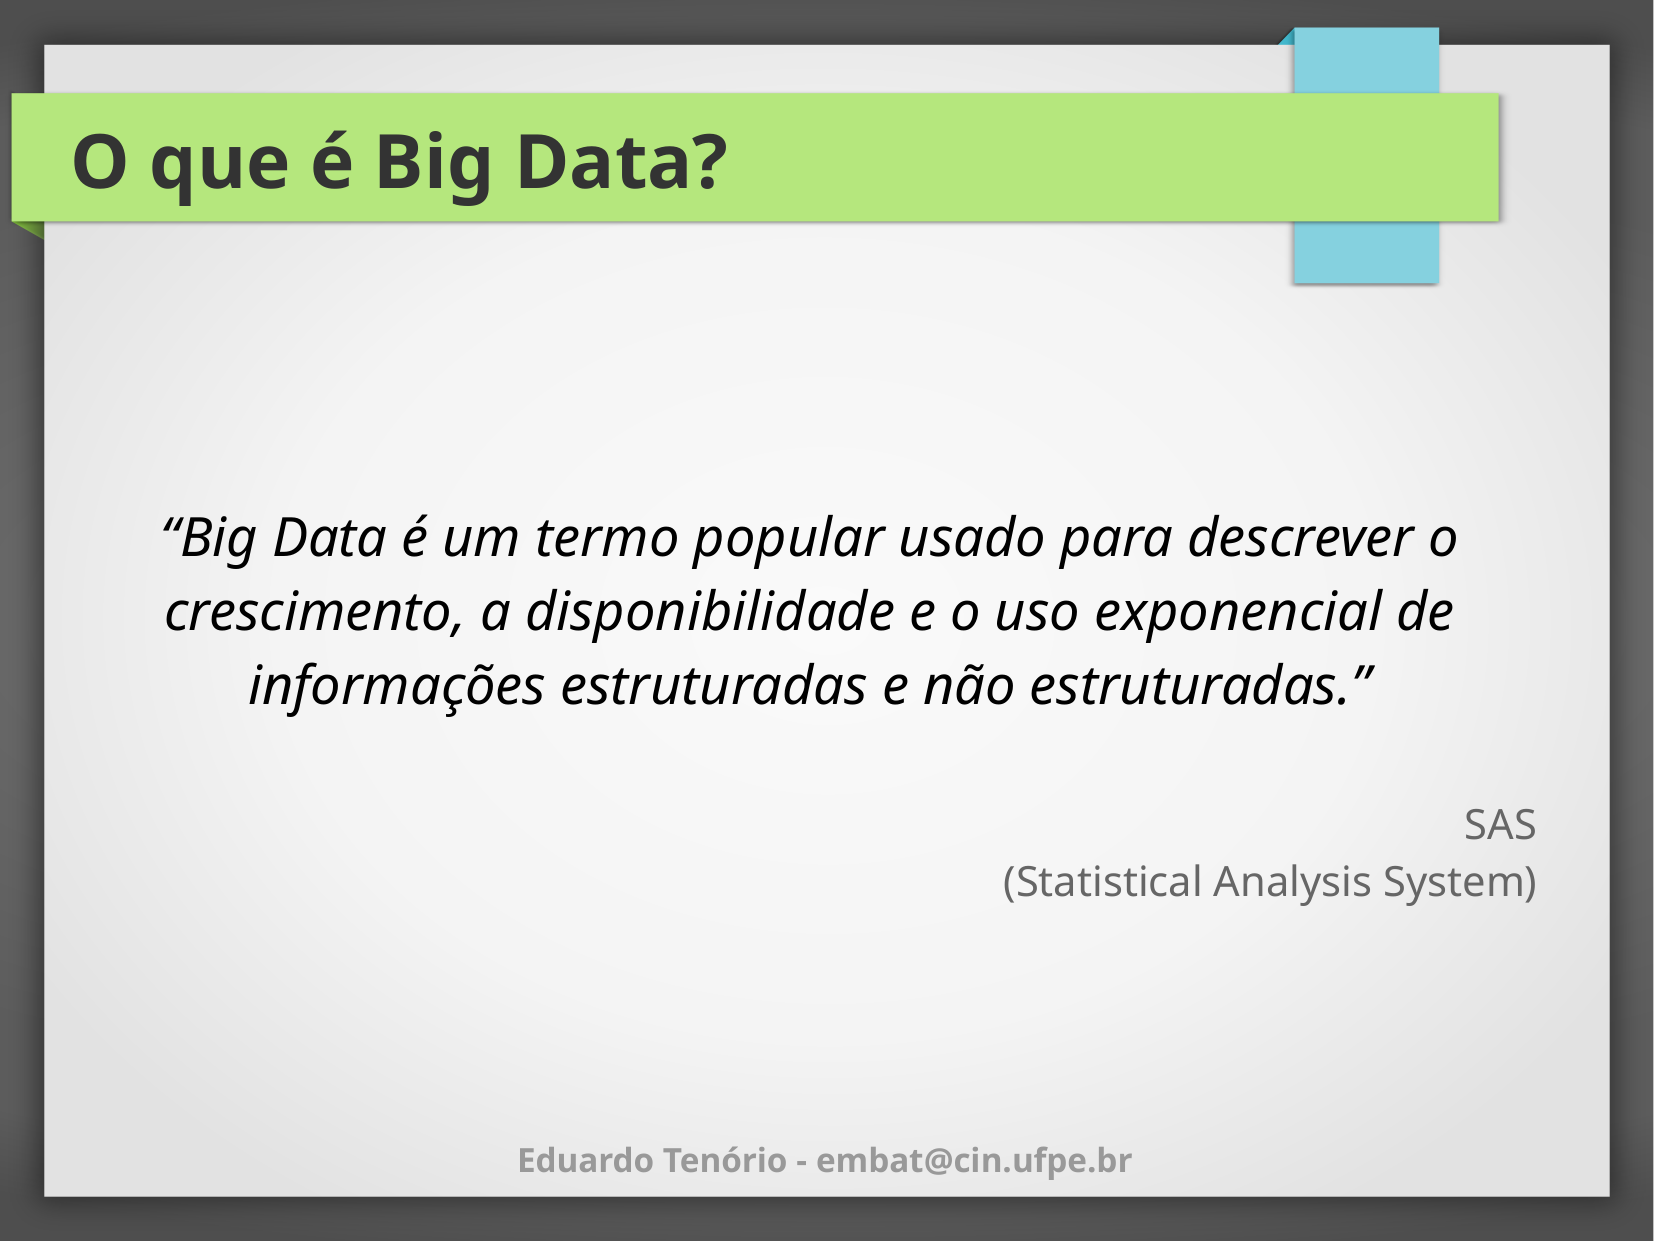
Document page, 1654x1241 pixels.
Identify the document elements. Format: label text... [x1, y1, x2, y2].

picture [0, 0, 1654, 1241]
text_box Eduardo Tenório - embat@cin.ufpe.br [45, 1130, 1606, 1201]
title O que é Big Data? [70, 97, 1229, 221]
subtitle “Big Data é um termo popular usado para descrever o crescimento, a disponibilidade e o uso exponencial de informações estruturadas e não estruturadas.” SAS (Statistical Analysis System) [82, 343, 1538, 1063]
